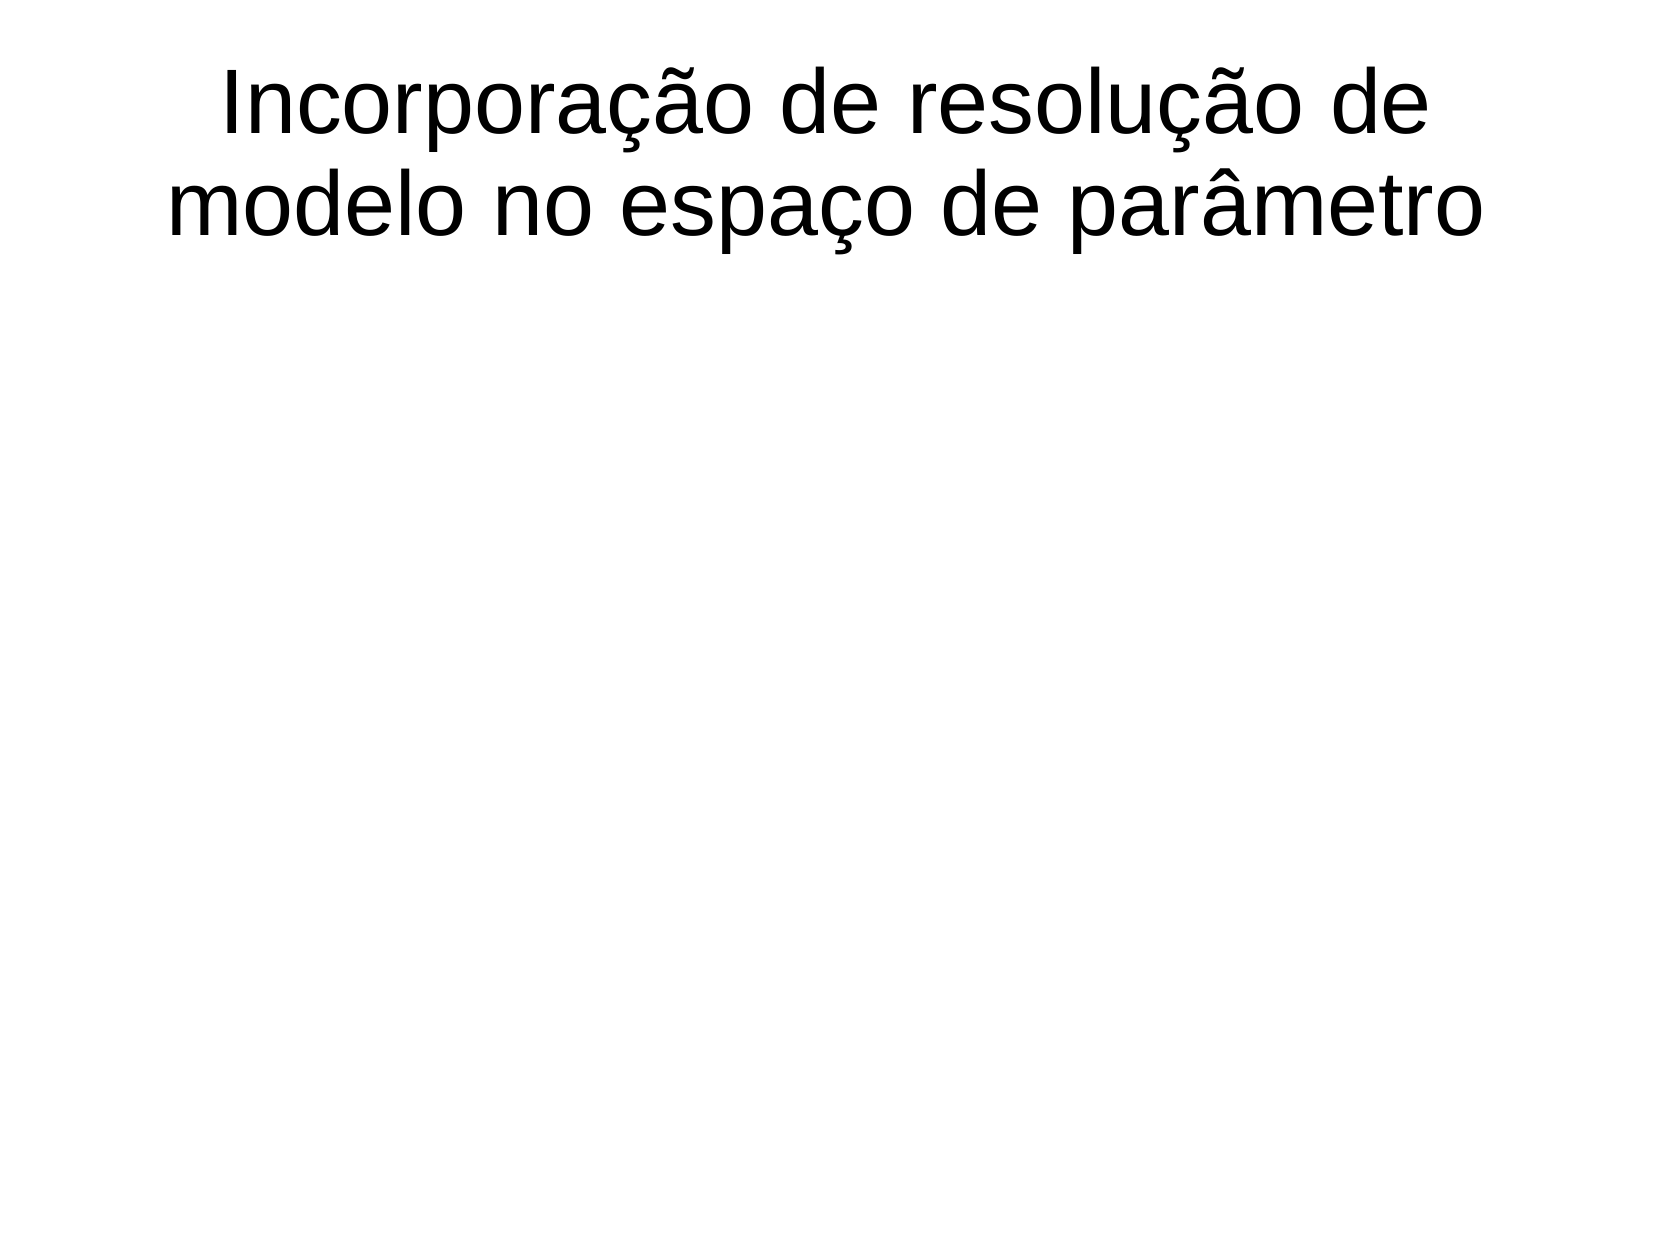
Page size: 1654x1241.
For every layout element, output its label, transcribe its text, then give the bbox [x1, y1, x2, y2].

title Incorporação de resolução de modelo no espaço de parâmetro [82, 49, 1571, 257]
